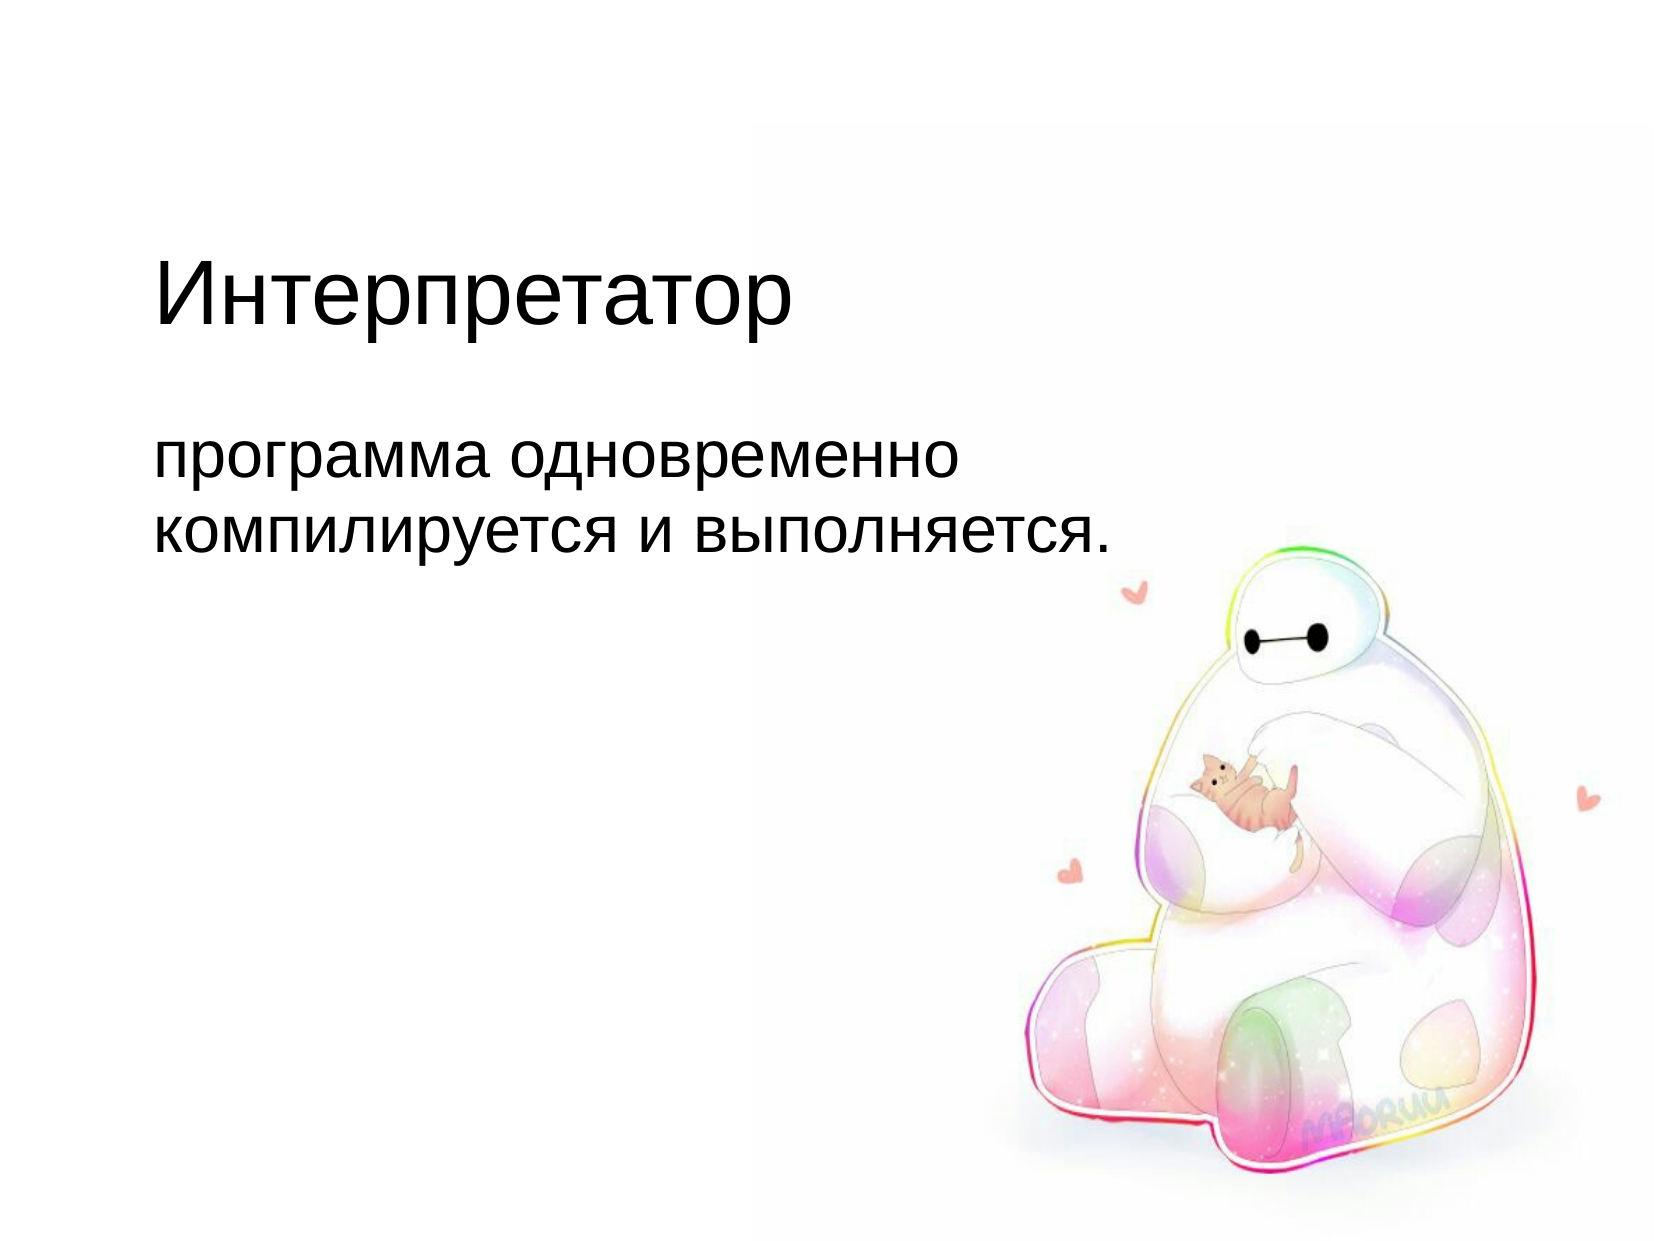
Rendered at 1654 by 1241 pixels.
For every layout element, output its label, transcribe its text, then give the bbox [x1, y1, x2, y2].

title Интерпретатор [153, 188, 1371, 397]
picture [751, 123, 1654, 1241]
subtitle программа одновременно компилируется и выполняется. [153, 342, 1158, 642]
